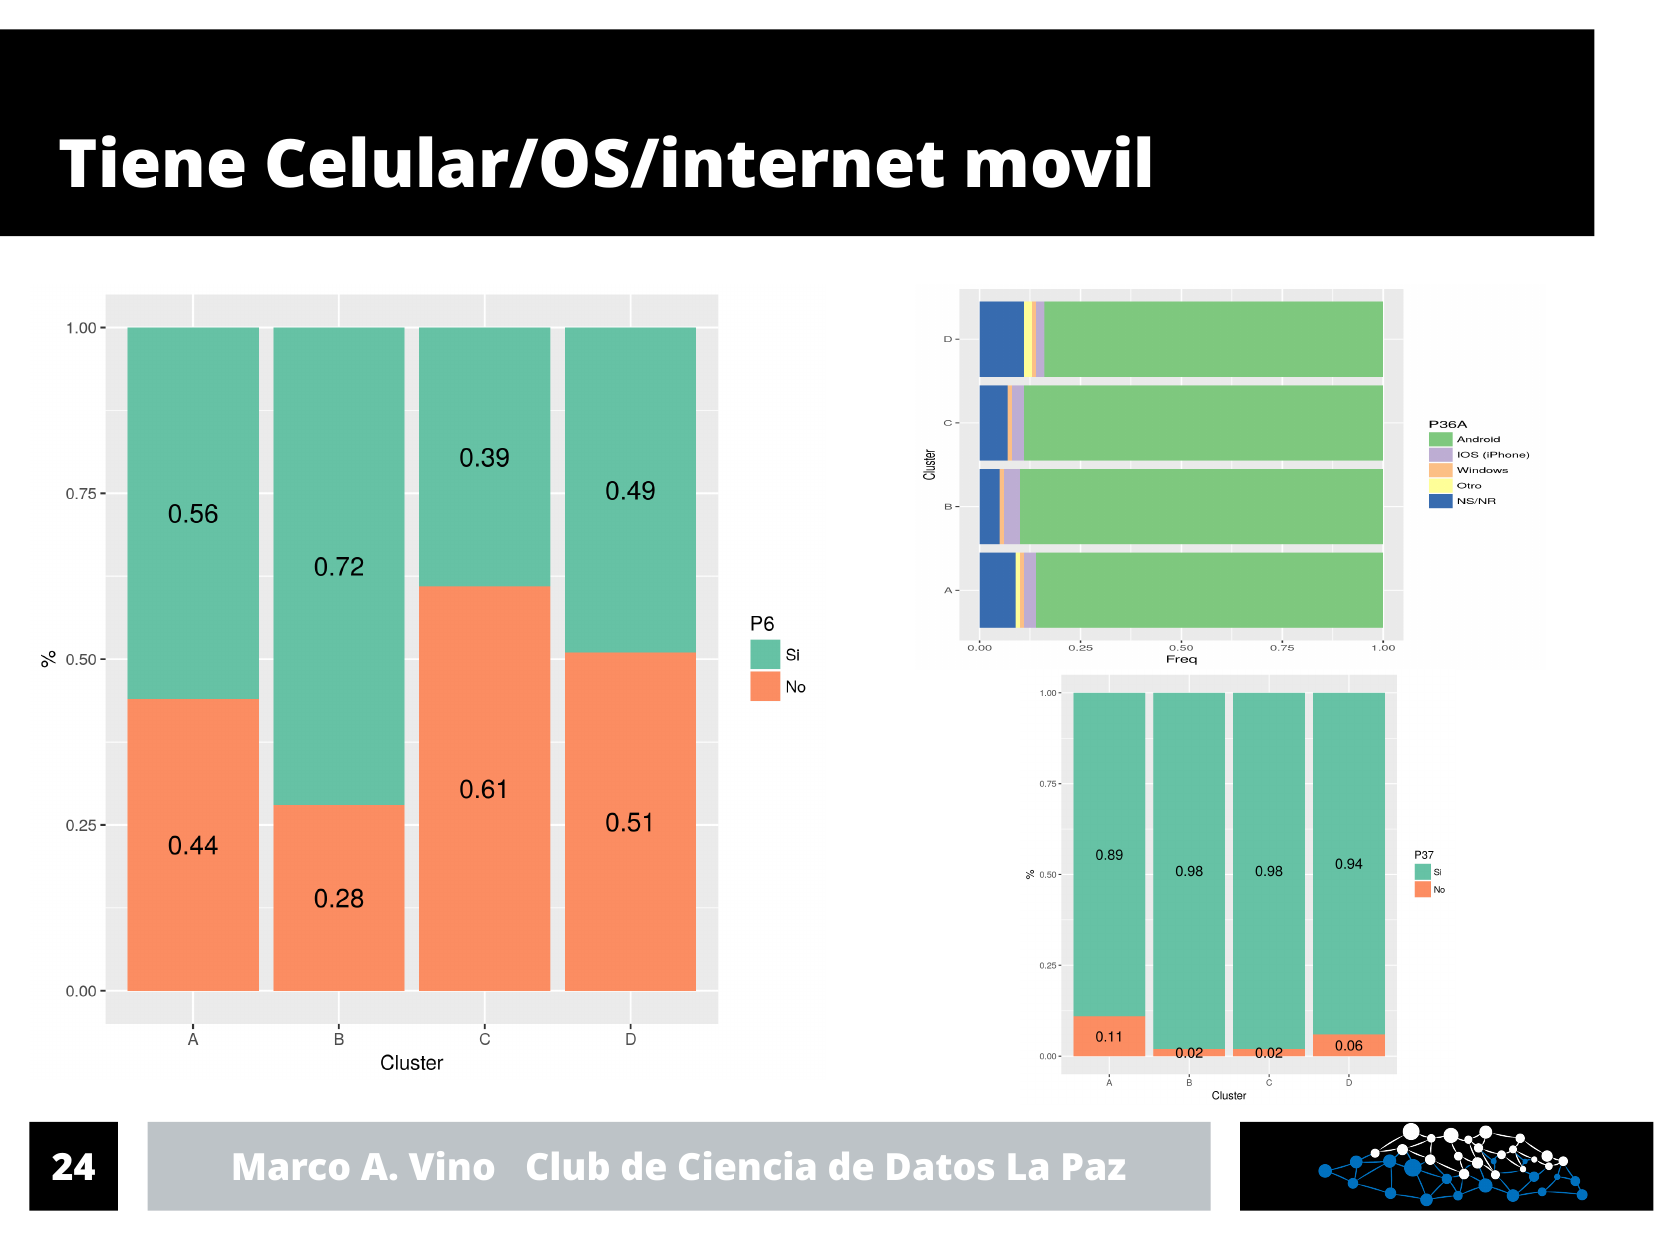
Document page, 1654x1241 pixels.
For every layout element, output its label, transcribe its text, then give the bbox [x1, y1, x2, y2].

title Tiene Celular/OS/internet movil [58, 58, 1595, 207]
picture [30, 284, 826, 1081]
picture [1310, 1107, 1599, 1225]
picture [915, 284, 1546, 1105]
